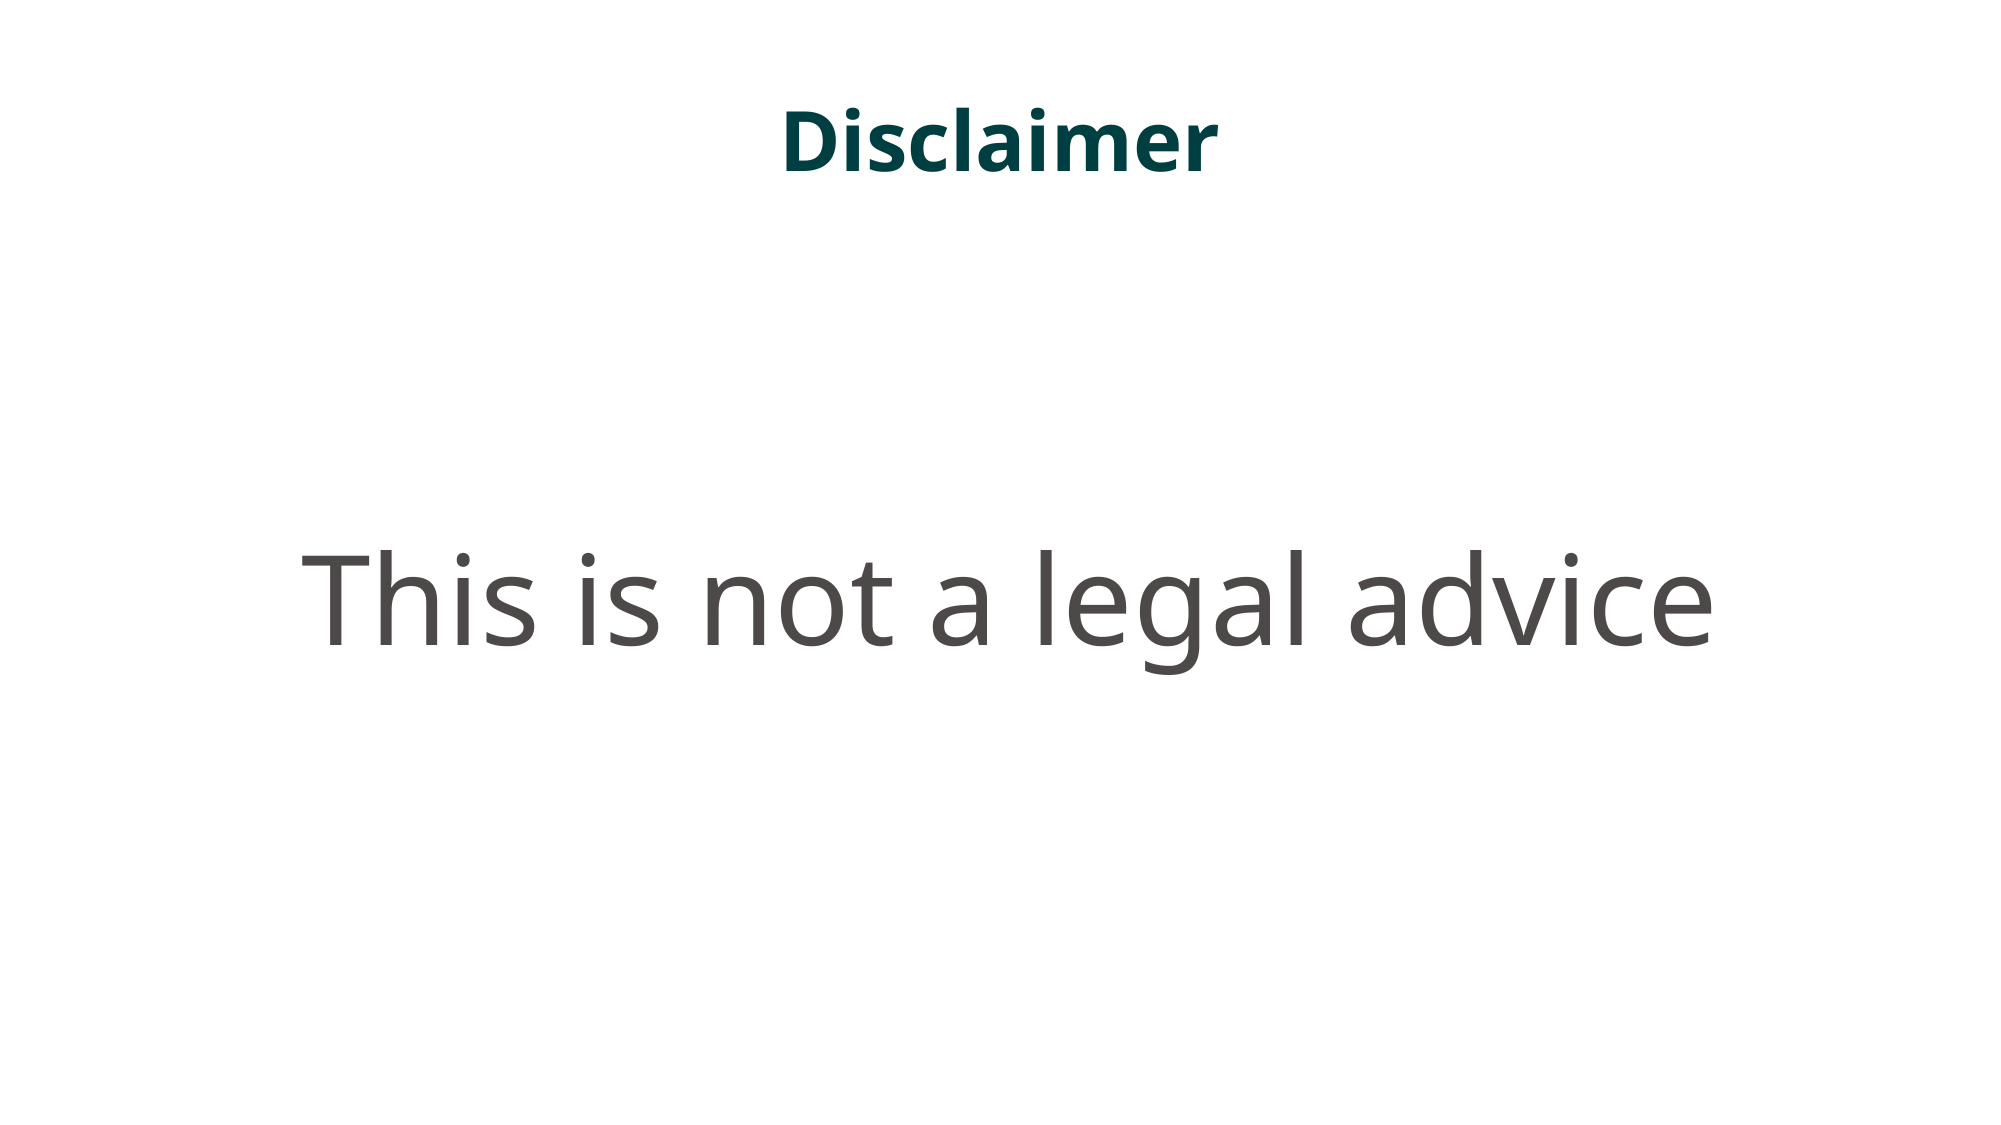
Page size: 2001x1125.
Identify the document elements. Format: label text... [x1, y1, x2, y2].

list This is not a legal advice [99, 511, 1900, 686]
title Disclaimer [99, 44, 1900, 233]
